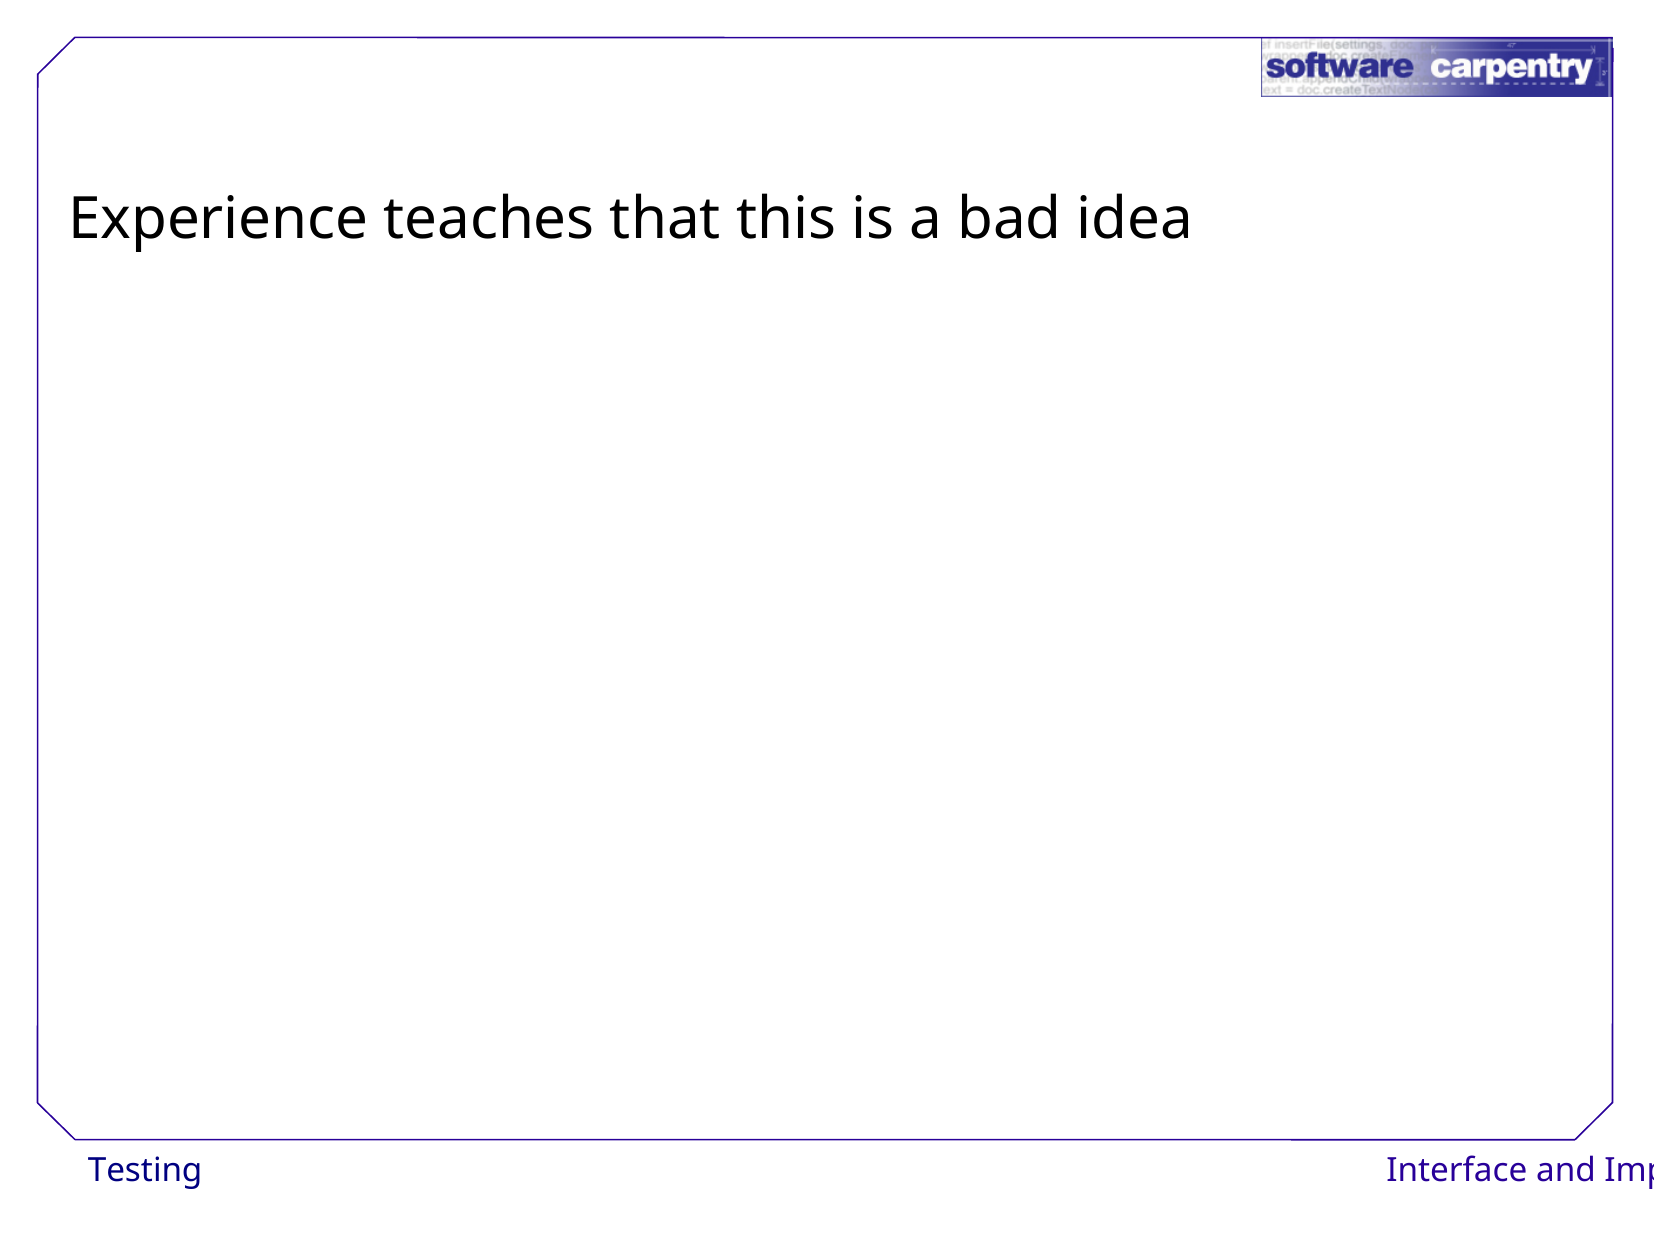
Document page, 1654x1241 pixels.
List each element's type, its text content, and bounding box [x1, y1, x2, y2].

text_box Experience teaches that this is a bad idea [53, 138, 1359, 259]
picture [1261, 39, 1613, 97]
